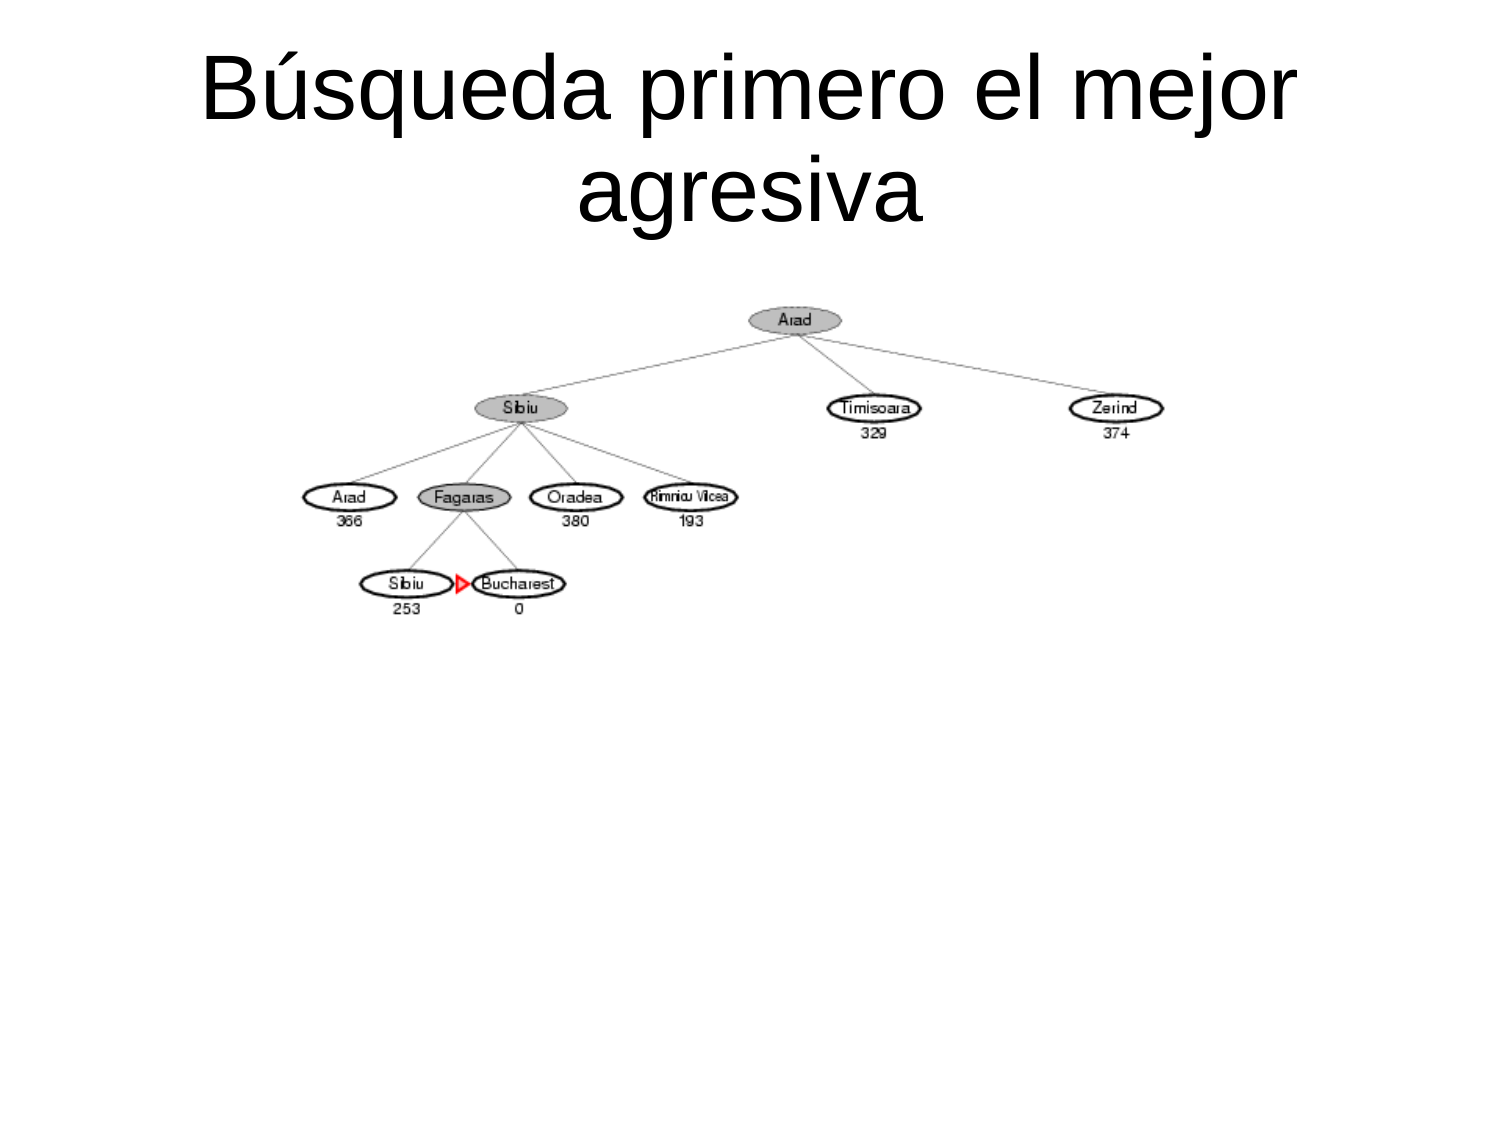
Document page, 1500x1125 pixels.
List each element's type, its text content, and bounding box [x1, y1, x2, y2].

title Búsqueda primero el mejor agresiva [75, 24, 1426, 254]
picture [287, 299, 1185, 627]
